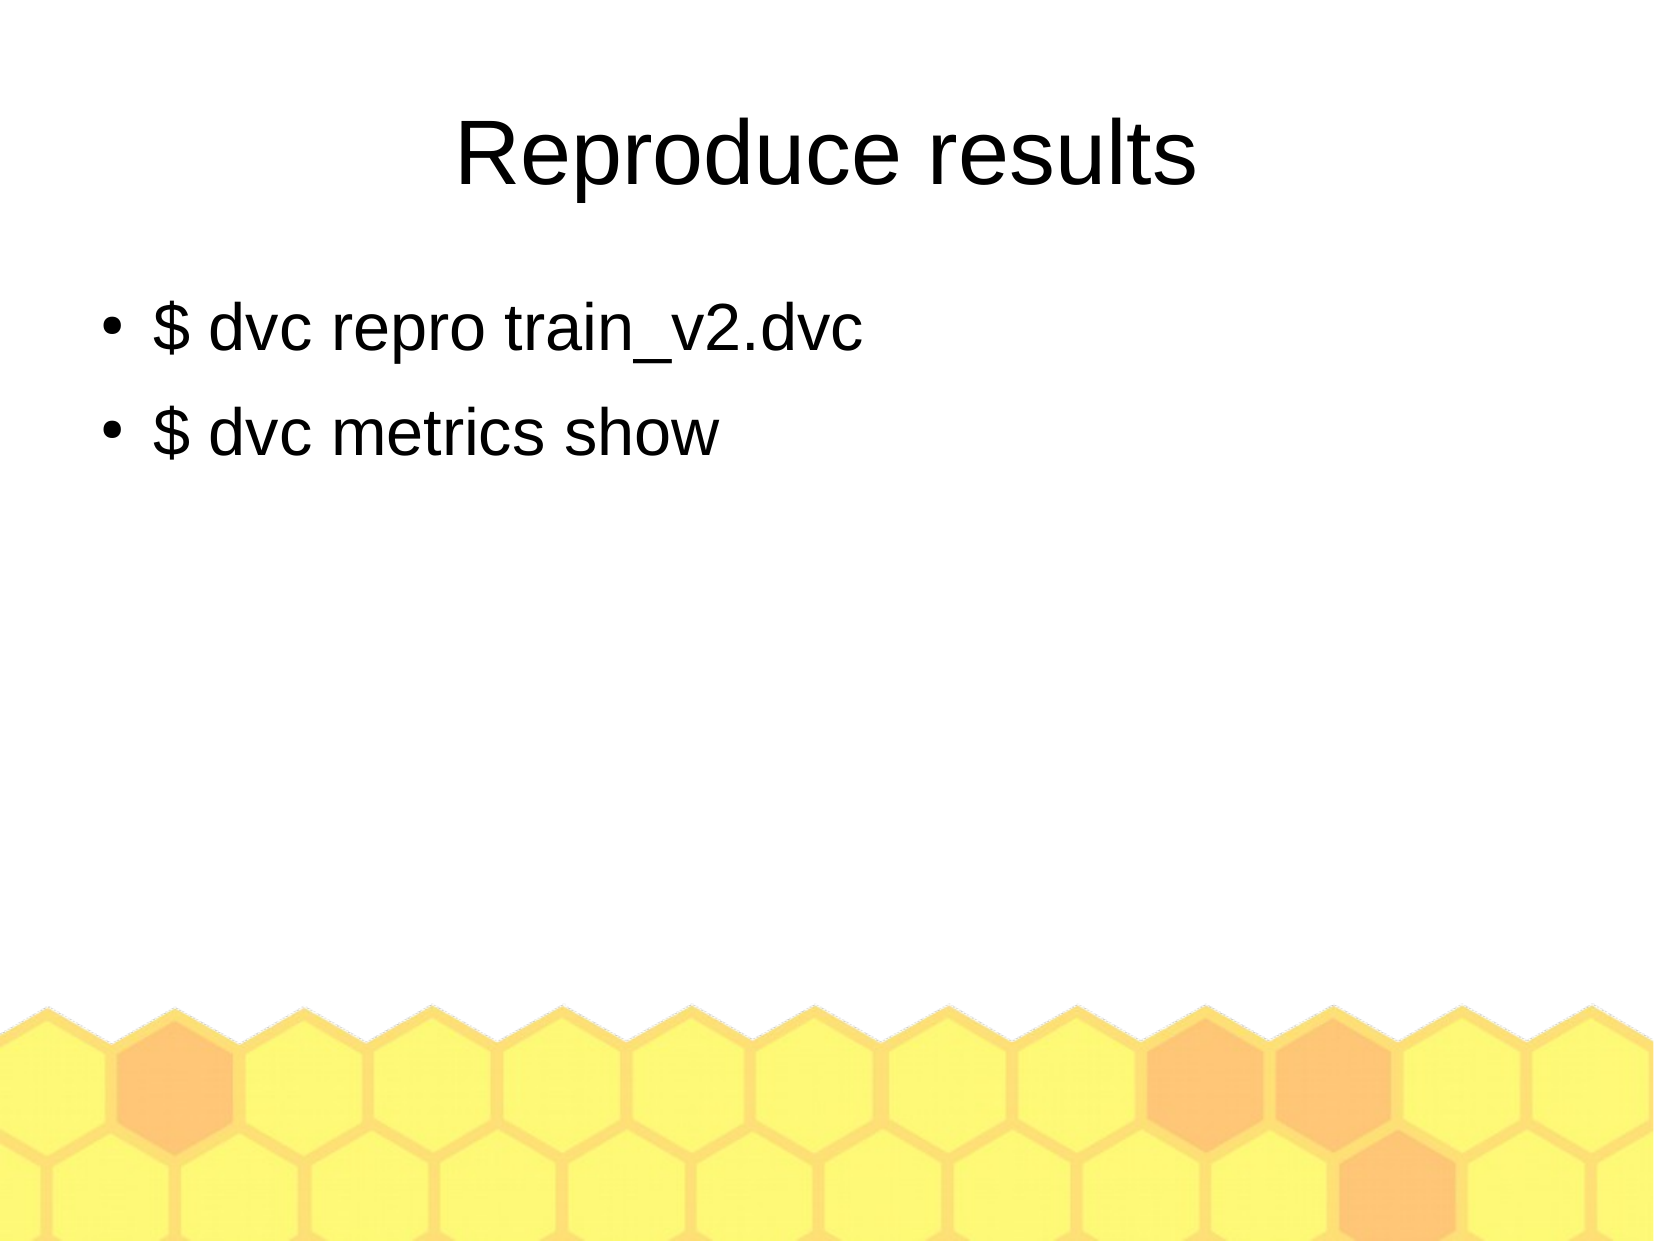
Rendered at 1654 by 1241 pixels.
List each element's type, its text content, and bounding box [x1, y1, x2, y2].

list $ dvc repro train_v2.dvc $ dvc metrics show [82, 290, 1571, 1010]
picture [0, 1001, 1654, 1241]
title Reproduce results [82, 49, 1571, 257]
